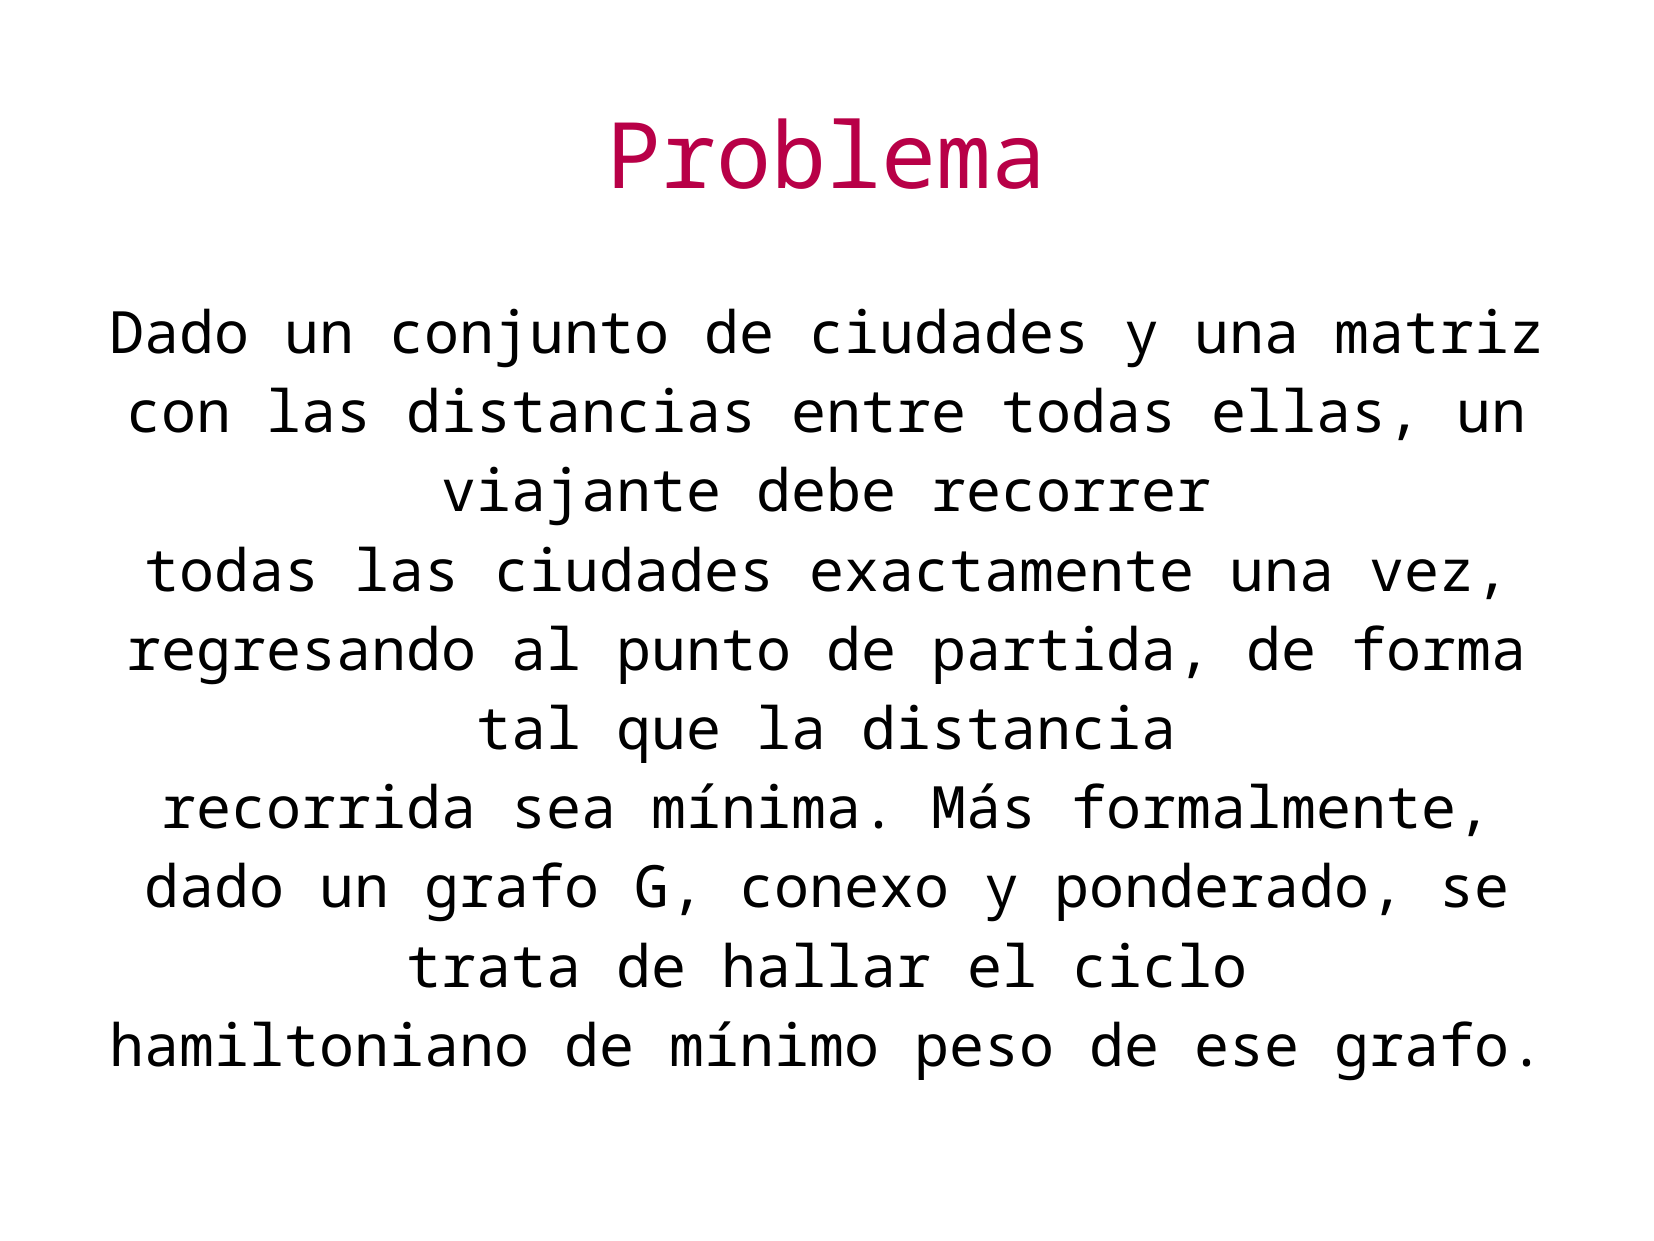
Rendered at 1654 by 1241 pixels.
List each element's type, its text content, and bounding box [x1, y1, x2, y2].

subtitle Dado un conjunto de ciudades y una matriz con las distancias entre todas ellas, un viajante debe recorrer todas las ciudades exactamente una vez, regresando al punto de partida, de forma tal que la distancia recorrida sea mı́nima. Más formalmente, dado un grafo G, conexo y ponderado, se trata de hallar el ciclo hamiltoniano de mı́nimo peso de ese grafo. [82, 273, 1571, 1026]
title Problema [82, 49, 1571, 257]
